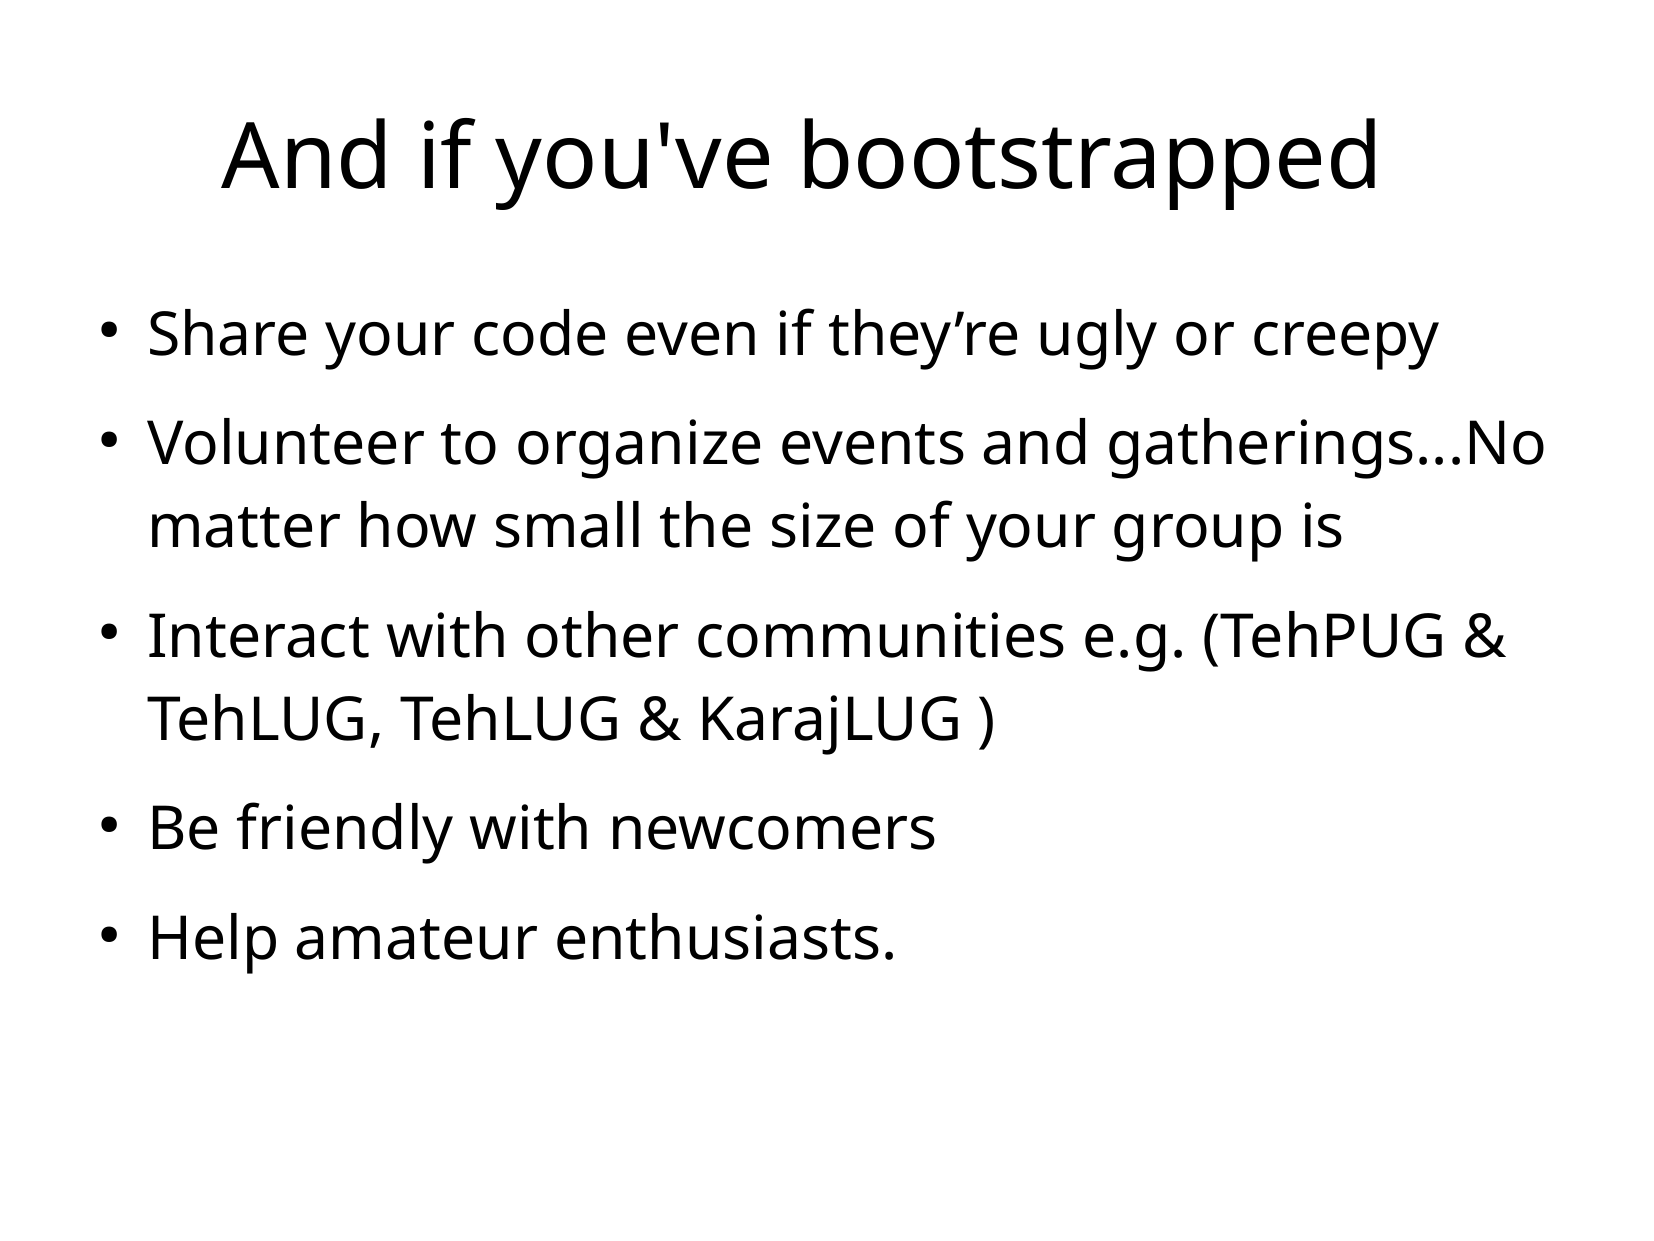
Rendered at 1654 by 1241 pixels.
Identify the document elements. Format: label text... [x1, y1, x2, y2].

list Share your code even if they’re ugly or creepy Volunteer to organize events and gatherings...No matter how small the size of your group is Interact with other communities e.g. (TehPUG & TehLUG, TehLUG & KarajLUG ) Be friendly with newcomers Help amateur enthusiasts. [82, 290, 1571, 1010]
title And if you've bootstrapped [82, 49, 1571, 257]
